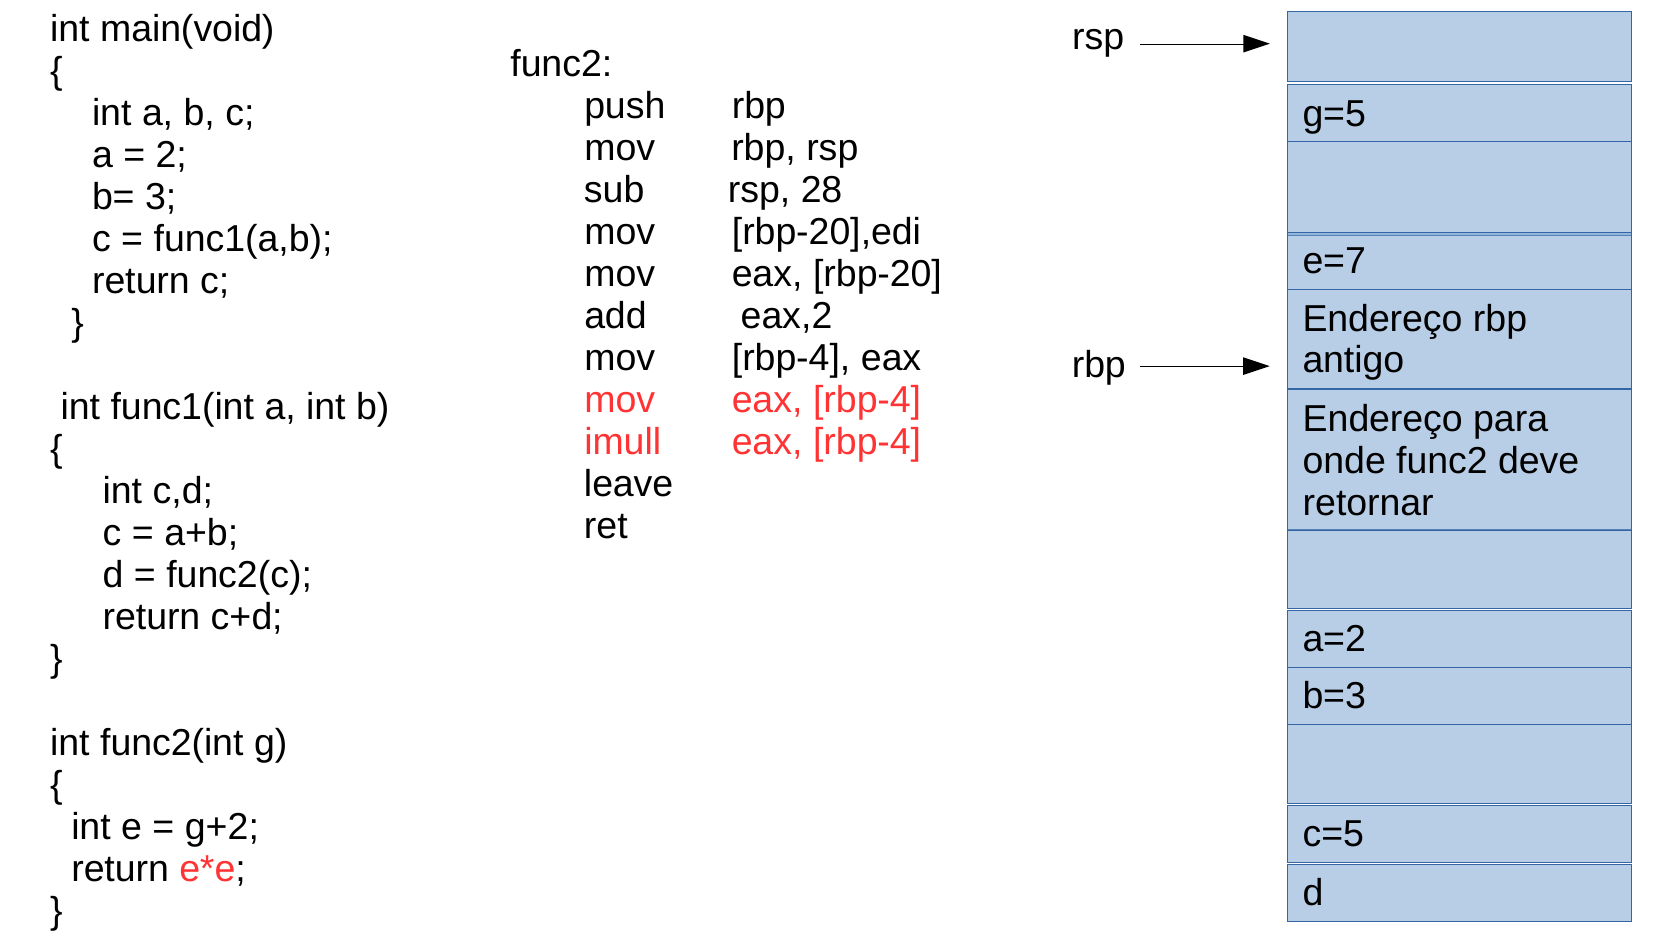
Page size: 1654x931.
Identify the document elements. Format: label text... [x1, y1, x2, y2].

text_box c=5 [1287, 805, 1632, 863]
text_box int main(void) { int a, b, c; a = 2; b= 3; c = func1(a,b); return c; } int func1(int a, int b) { int c,d; c = a+b; d = func2(c); return c+d; } int func2(int g) { int e = g+2; return e*e; } [35, 0, 449, 931]
text_box [1287, 725, 1632, 804]
text_box Endereço rbp antigo [1287, 290, 1632, 389]
text_box rbp [1057, 335, 1141, 393]
text_box rsp [1057, 8, 1139, 66]
text_box [1287, 11, 1632, 82]
text_box b=3 [1287, 668, 1632, 725]
text_box a=2 [1287, 610, 1632, 668]
text_box e=7 [1287, 232, 1632, 290]
text_box g=5 [1287, 84, 1632, 142]
text_box [1287, 531, 1632, 609]
text_box d [1287, 864, 1632, 922]
text_box func2: push rbp mov rbp, rsp sub rsp, 28 mov [rbp-20],edi mov eax, [rbp-20] add eax,2 mov [rbp-4], eax mov eax, [rbp-4] imull eax, [rbp-4] leave ret [495, 35, 1028, 807]
text_box [1287, 142, 1632, 232]
text_box Endereço para onde func2 deve retornar [1287, 389, 1632, 531]
